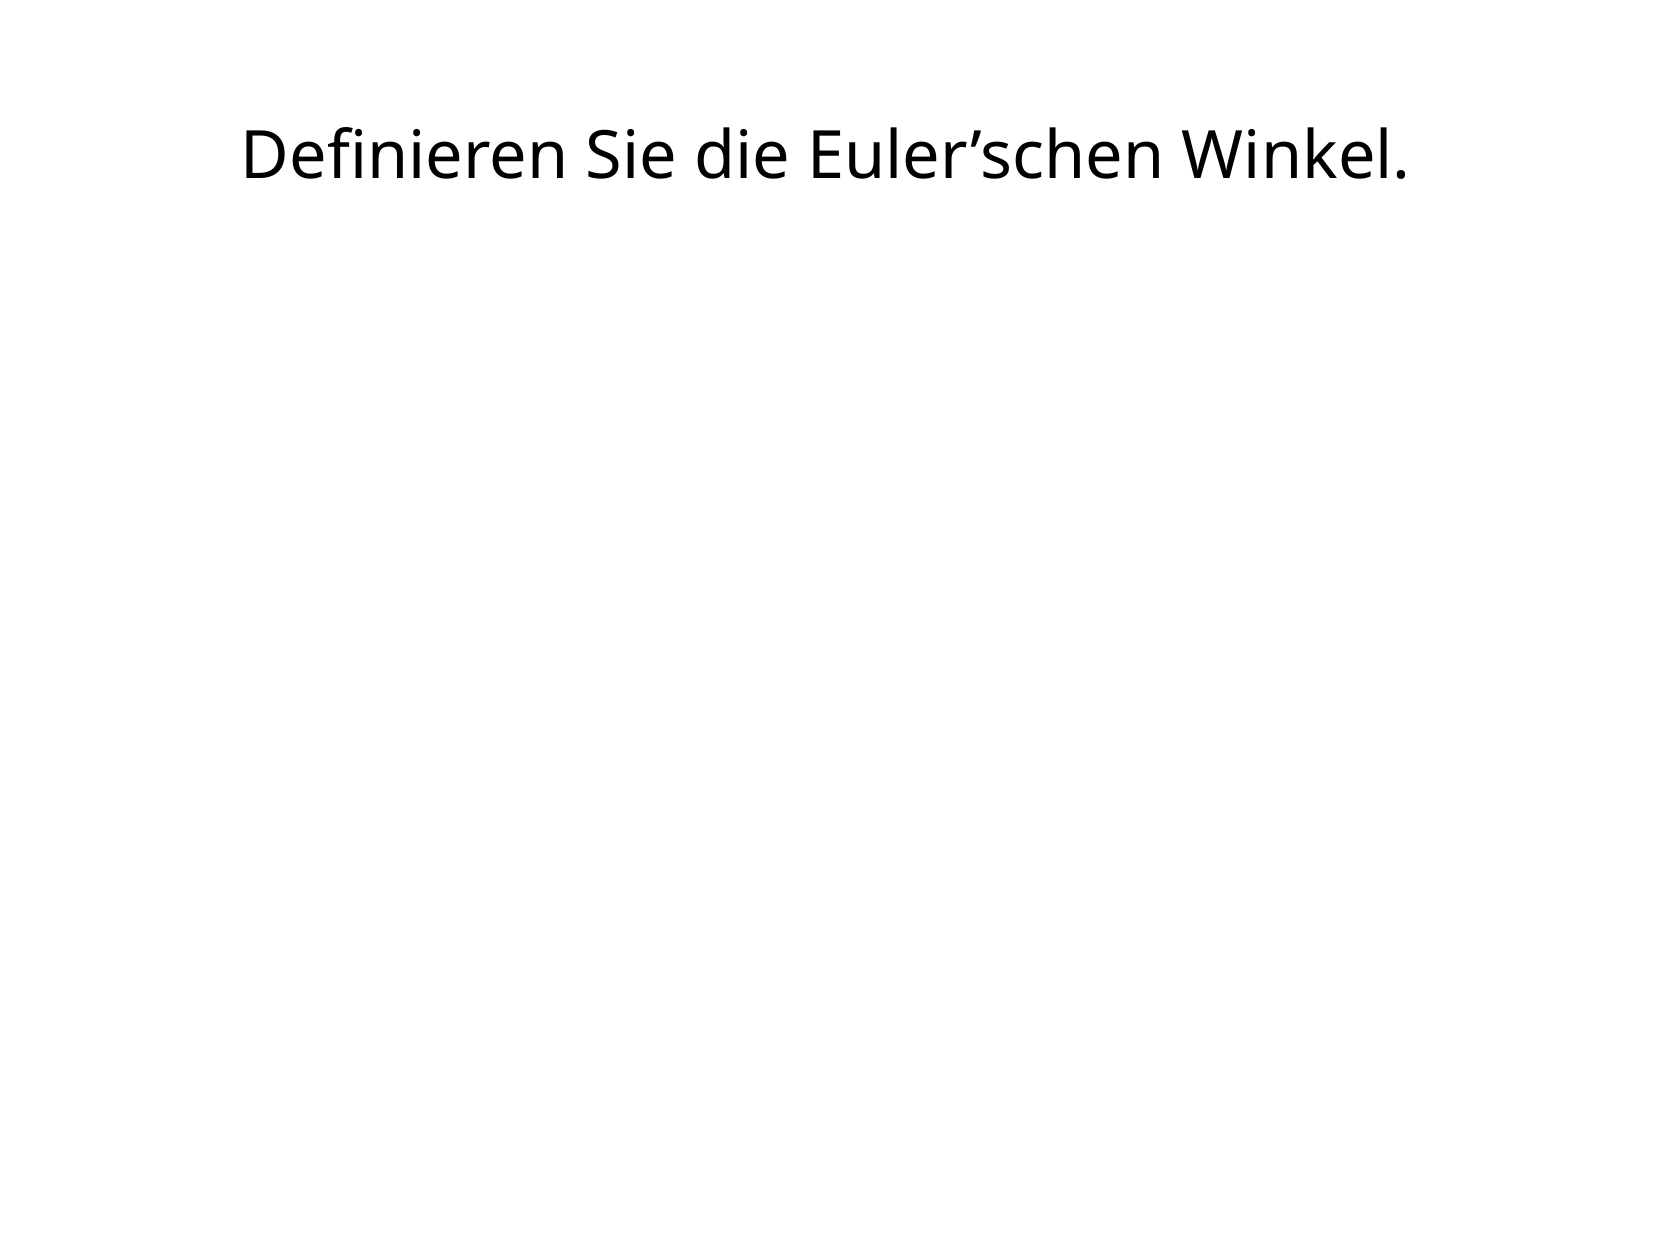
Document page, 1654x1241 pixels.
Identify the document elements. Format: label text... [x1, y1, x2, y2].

title Definieren Sie die Euler’schen Winkel. [82, 49, 1571, 257]
